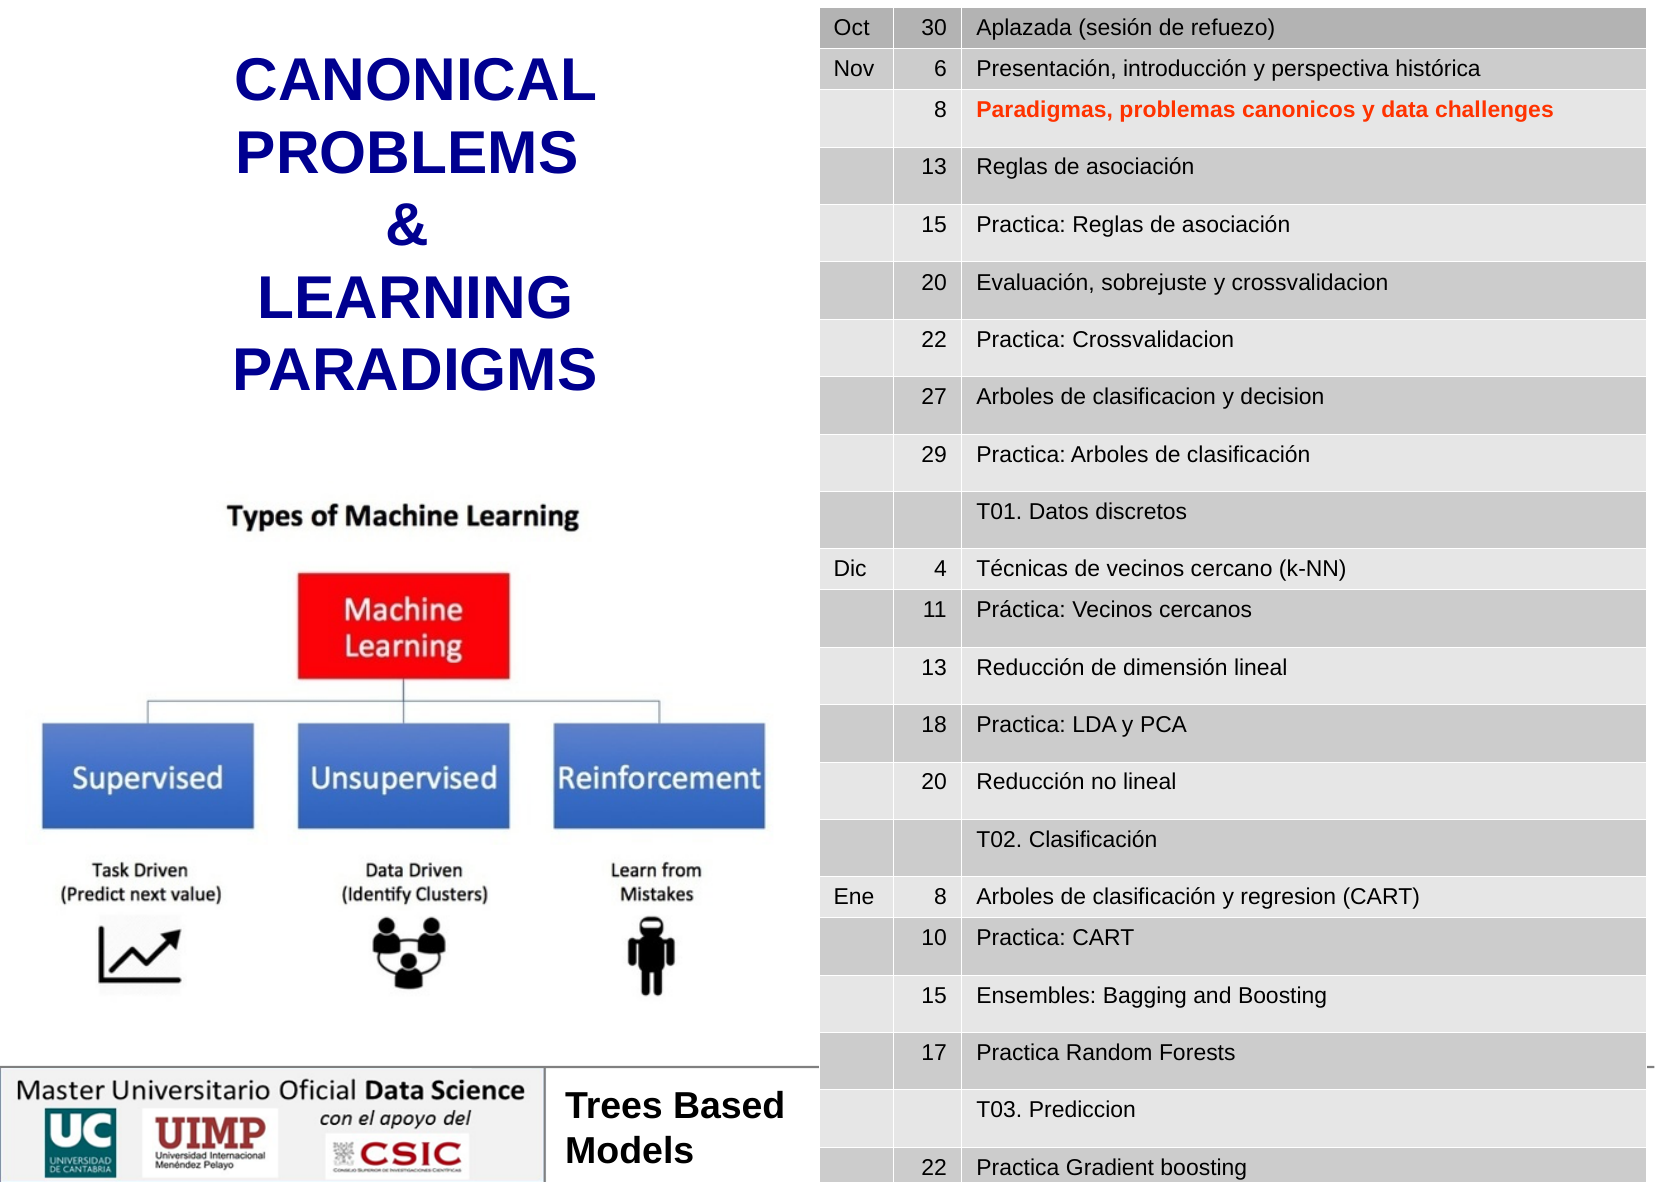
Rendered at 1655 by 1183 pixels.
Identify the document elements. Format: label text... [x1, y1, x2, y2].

table_cell [820, 148, 893, 204]
table_cell Practica: CART [962, 918, 1646, 975]
table_cell [820, 590, 893, 647]
table_cell Practica: Reglas de asociación [962, 205, 1646, 261]
table_cell Ensembles: Bagging and Boosting [962, 976, 1646, 1032]
table_cell [820, 320, 893, 376]
table_cell [820, 1033, 893, 1089]
table_cell [820, 918, 893, 975]
table_cell 13 [894, 648, 961, 704]
table_cell 6 [894, 49, 961, 89]
table_cell T01. Datos discretos [962, 492, 1646, 548]
table_header 30 [894, 8, 961, 48]
table_cell [894, 820, 961, 876]
table_cell [820, 1090, 893, 1147]
picture [25, 481, 786, 1004]
table_cell Técnicas de vecinos cercano (k-NN) [962, 549, 1646, 589]
table_cell T02. Clasificación [962, 820, 1646, 876]
table_cell Evaluación, sobrejuste y crossvalidacion [962, 262, 1646, 319]
table_cell [820, 262, 893, 319]
table_cell Practica: Arboles de clasificación [962, 435, 1646, 491]
table_cell [820, 820, 893, 876]
table_cell [894, 1090, 961, 1147]
table_header Oct [820, 8, 893, 48]
table_cell Reglas de asociación [962, 148, 1646, 204]
table_cell 13 [894, 148, 961, 204]
table_cell 20 [894, 262, 961, 319]
table_cell Práctica: Vecinos cercanos [962, 590, 1646, 647]
table_cell [820, 705, 893, 762]
table_cell 15 [894, 976, 961, 1032]
table_cell 18 [894, 705, 961, 762]
table_cell Paradigmas, problemas canonicos y data challenges [962, 90, 1646, 147]
table_cell [820, 377, 893, 434]
table_cell [820, 763, 893, 819]
table_cell [820, 648, 893, 704]
table_cell Arboles de clasificación y regresion (CART) [962, 877, 1646, 917]
picture [0, 1068, 543, 1182]
picture [546, 1069, 550, 1182]
table_cell Nov [820, 49, 893, 89]
table_cell 20 [894, 763, 961, 819]
table_cell Arboles de clasificacion y decision [962, 377, 1646, 434]
table_cell [820, 976, 893, 1032]
table_cell 22 [894, 320, 961, 376]
table_cell [894, 492, 961, 548]
table_cell Reducción de dimensión lineal [962, 648, 1646, 704]
table_cell 10 [894, 918, 961, 975]
table_cell [820, 205, 893, 261]
table_cell [820, 435, 893, 491]
table_cell Ene [820, 877, 893, 917]
table_cell T03. Prediccion [962, 1090, 1646, 1147]
table_cell [820, 90, 893, 147]
table_cell Practica: LDA y PCA [962, 705, 1646, 762]
table_cell [820, 492, 893, 548]
table_cell Dic [820, 549, 893, 589]
table_header Aplazada (sesión de refuezo) [962, 8, 1646, 48]
table_cell Practica Random Forests [962, 1033, 1646, 1089]
table_cell 8 [894, 90, 961, 147]
table_cell 11 [894, 590, 961, 647]
table_cell 17 [894, 1033, 961, 1089]
table_cell Presentación, introducción y perspectiva histórica [962, 49, 1646, 89]
table_cell [820, 1148, 893, 1182]
table_cell 29 [894, 435, 961, 491]
table_cell 4 [894, 549, 961, 589]
table_cell 27 [894, 377, 961, 434]
table_cell Practica Gradient boosting [962, 1148, 1646, 1182]
table_cell 15 [894, 205, 961, 261]
table_cell Practica: Crossvalidacion [962, 320, 1646, 376]
table_cell 22 [894, 1148, 961, 1182]
text_box CANONICAL PROBLEMS & LEARNING PARADIGMS [75, 0, 756, 355]
table_cell Reducción no lineal [962, 763, 1646, 819]
table_cell 8 [894, 877, 961, 917]
